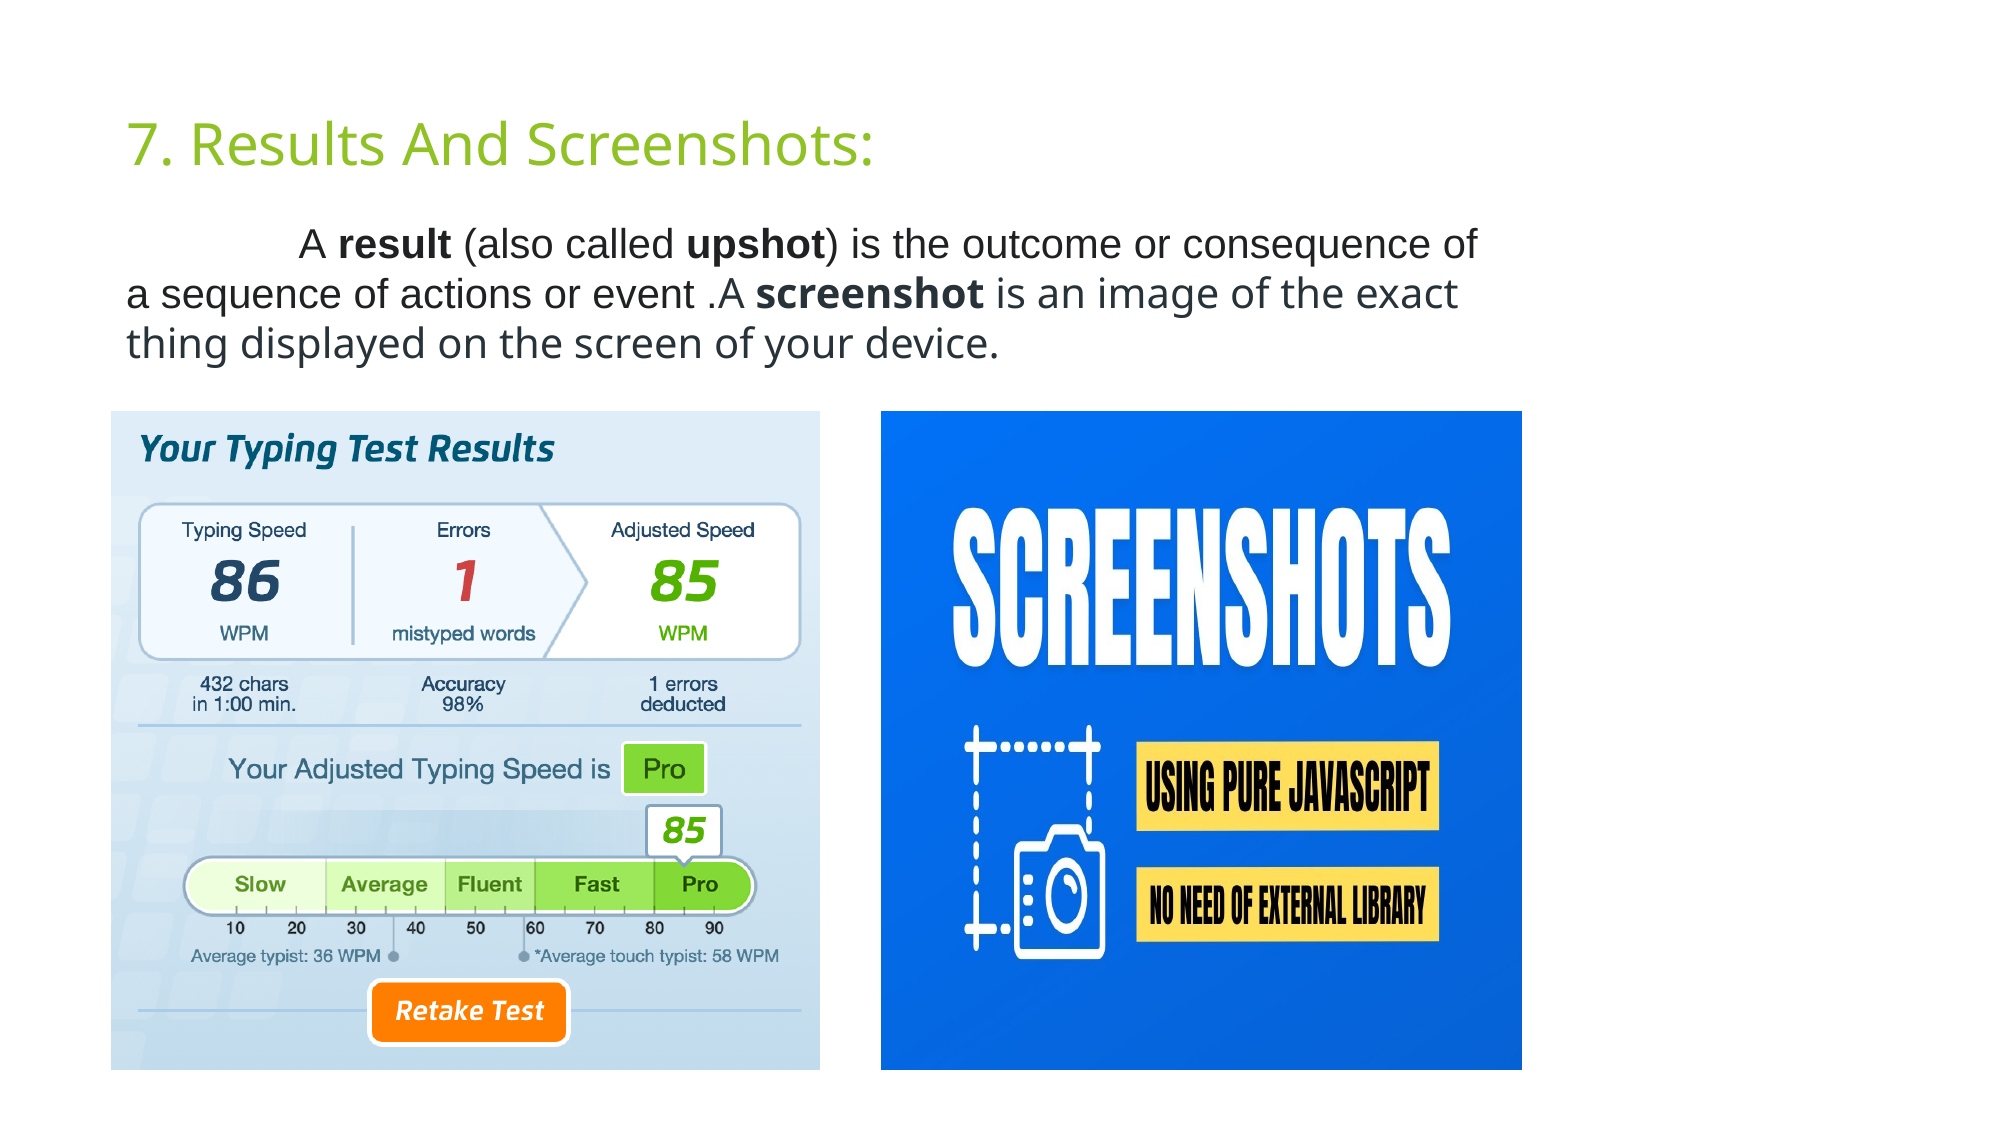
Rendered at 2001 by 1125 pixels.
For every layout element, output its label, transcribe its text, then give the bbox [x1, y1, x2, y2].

title 7. Results And Screenshots: [111, 99, 1522, 194]
list A result (also called upshot) is the outcome or consequence of a sequence of actions or event .A screenshot is an image of the exact thing displayed on the screen of your device. [111, 208, 1522, 846]
picture [111, 411, 820, 1070]
picture [881, 411, 1522, 1070]
